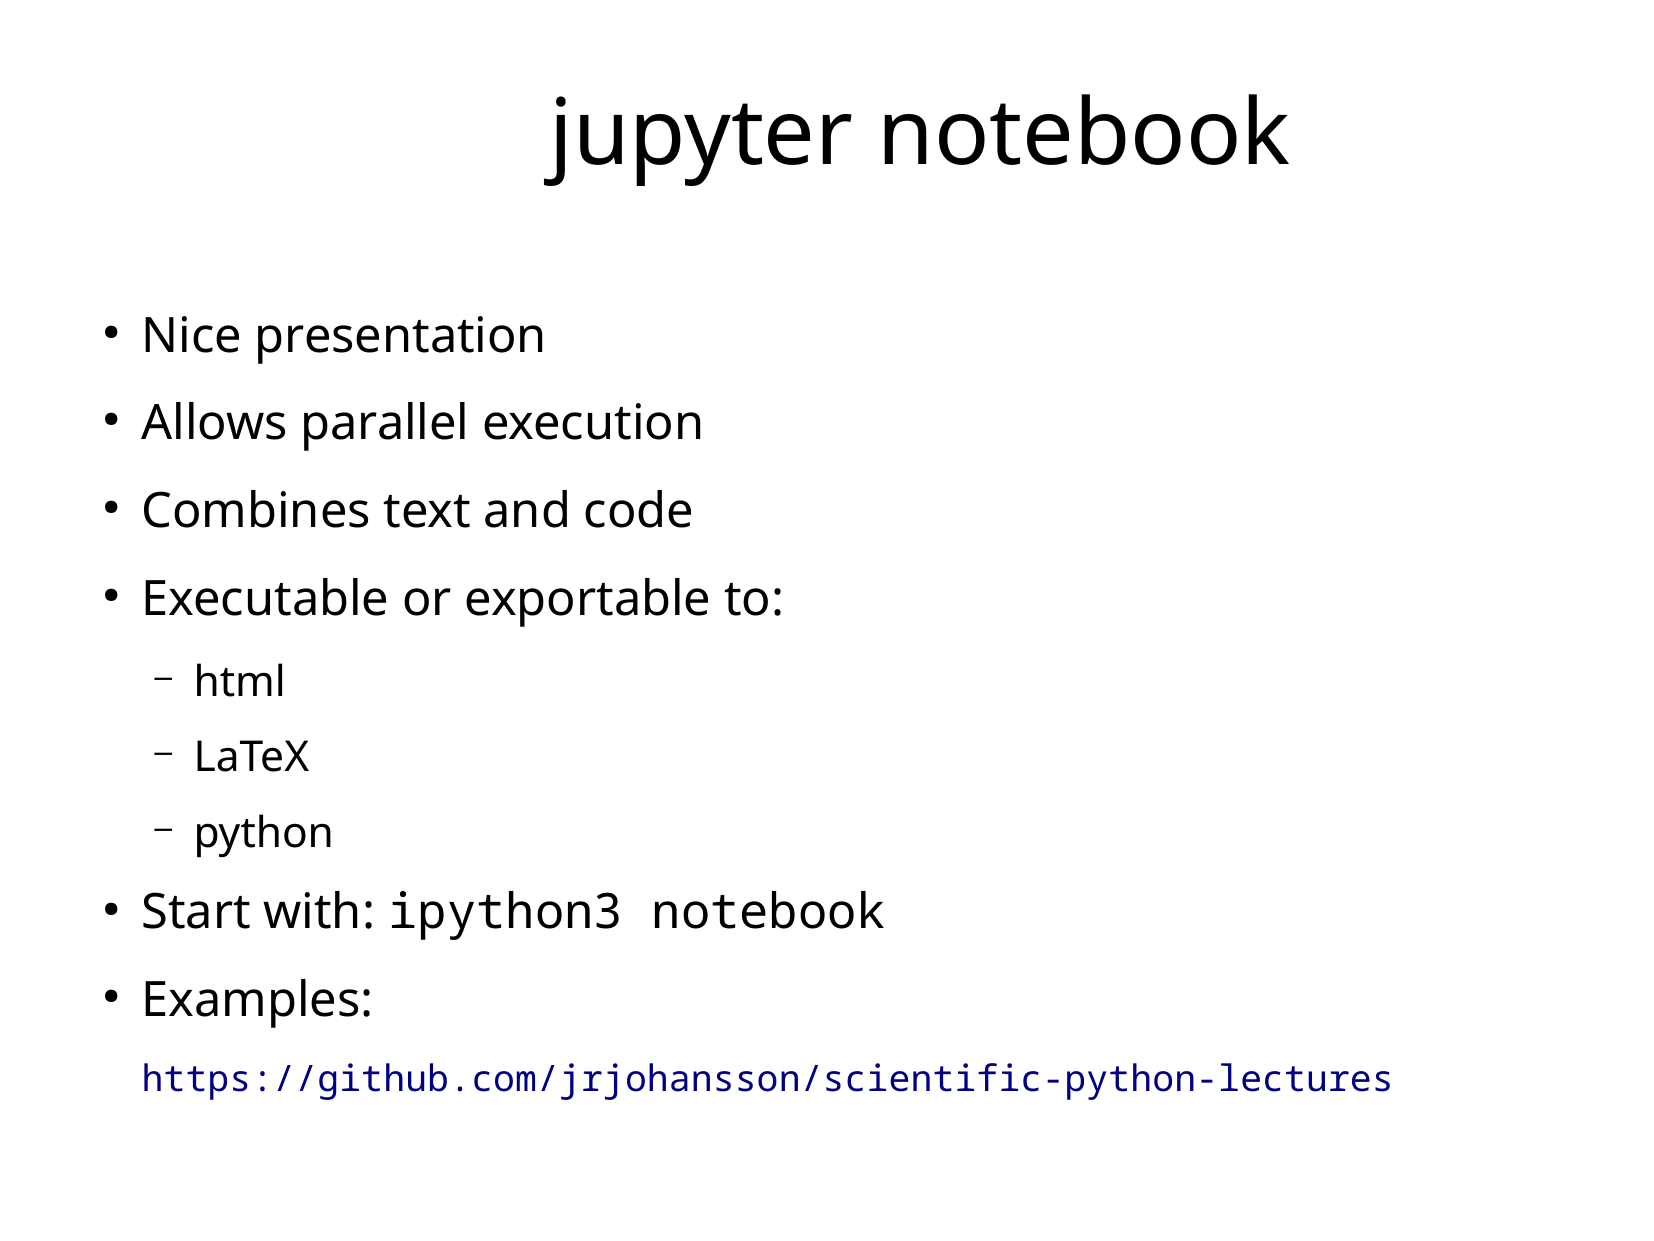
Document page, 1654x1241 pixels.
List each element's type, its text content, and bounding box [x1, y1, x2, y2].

list Nice presentation Allows parallel execution Combines text and code Executable or exportable to: html LaTeX python Start with: ipython3 notebook Examples: https://github.com/jrjohansson/scientific-python-lectures [90, 300, 1654, 1104]
title jupyter notebook [270, 25, 1571, 233]
